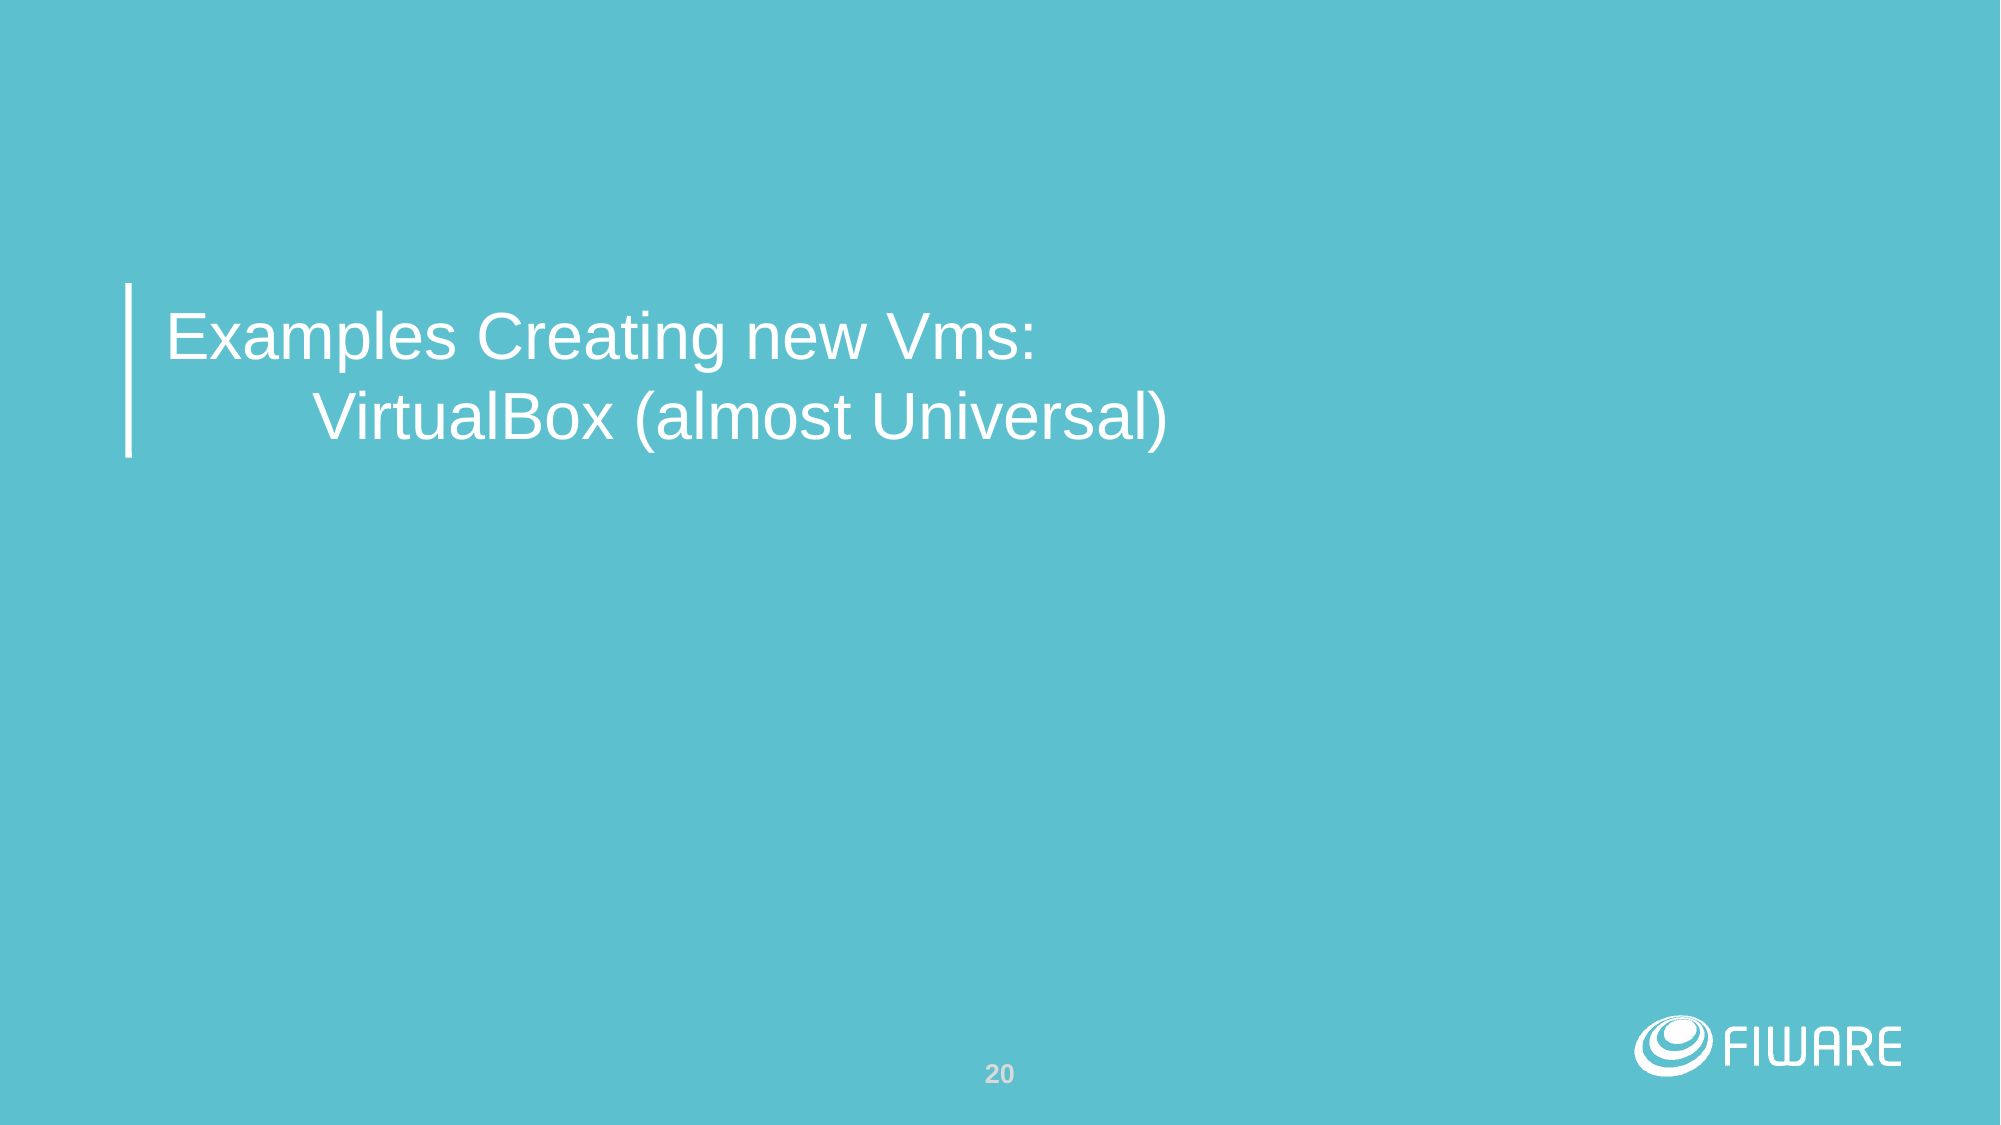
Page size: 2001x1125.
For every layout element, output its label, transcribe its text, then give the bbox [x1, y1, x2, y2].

picture [1620, 996, 1919, 1090]
title Examples Creating new Vms: VirtualBox (almost Universal) [150, 277, 1850, 453]
slide_number <número> [887, 1042, 1113, 1103]
